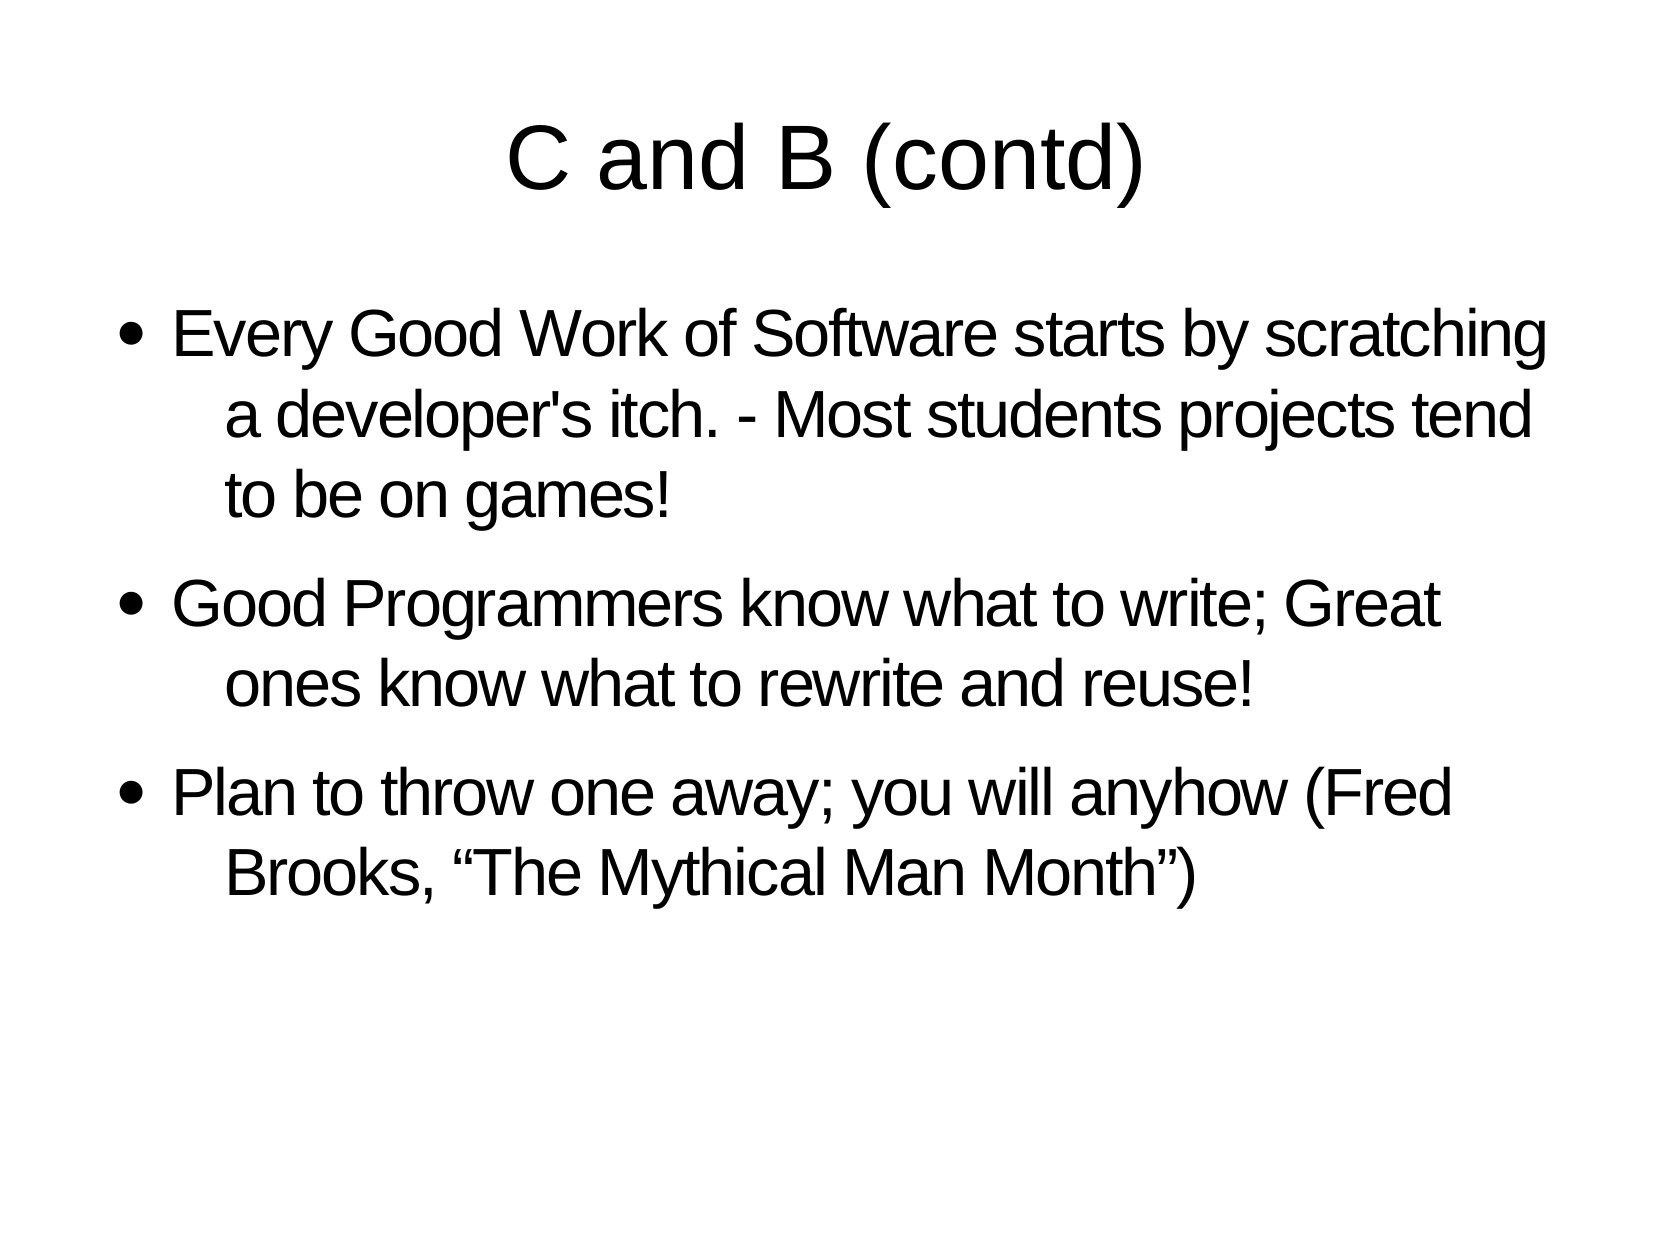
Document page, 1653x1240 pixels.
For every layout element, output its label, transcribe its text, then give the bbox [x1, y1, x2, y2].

text_box Every Good Work of Software starts by scratching a developer's itch. - Most students projects tend to be on games! Good Programmers know what to write; Great ones know what to rewrite and reuse! Plan to throw one away; you will anyhow (Fred Brooks, “The Mythical Man Month”) [82, 290, 1571, 1010]
text_box C and B (contd) [82, 102, 1571, 204]
